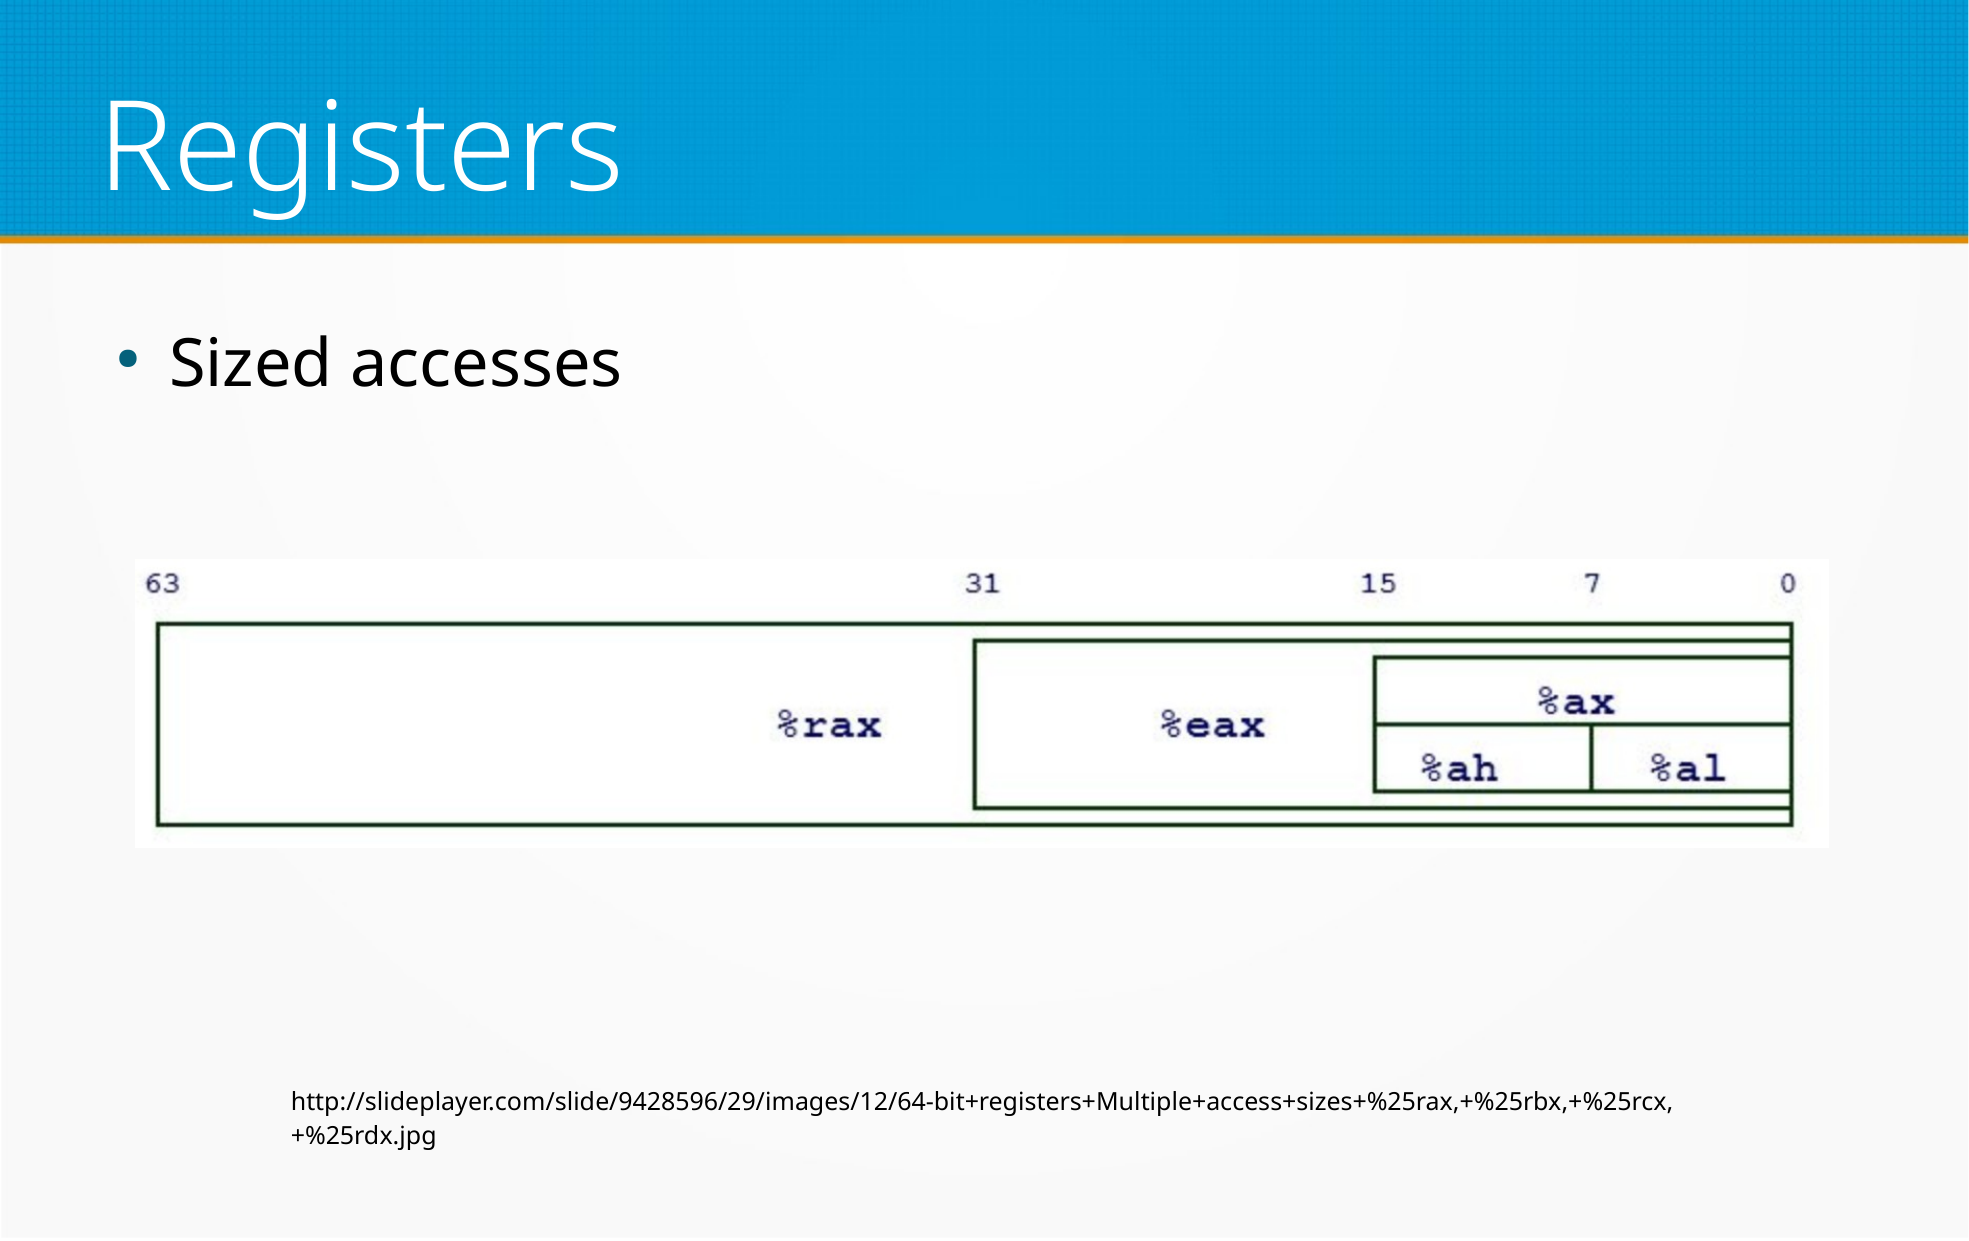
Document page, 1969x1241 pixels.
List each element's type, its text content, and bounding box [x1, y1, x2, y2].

text_box http://slideplayer.com/slide/9428596/29/images/12/64-bit+registers+Multiple+access+sizes+%25rax,+%25rbx,+%25rcx,+%25rdx.jpg [285, 1080, 1696, 1156]
title Registers [98, 19, 1870, 227]
picture [0, 233, 1969, 1241]
list Sized accesses [98, 315, 1861, 1081]
